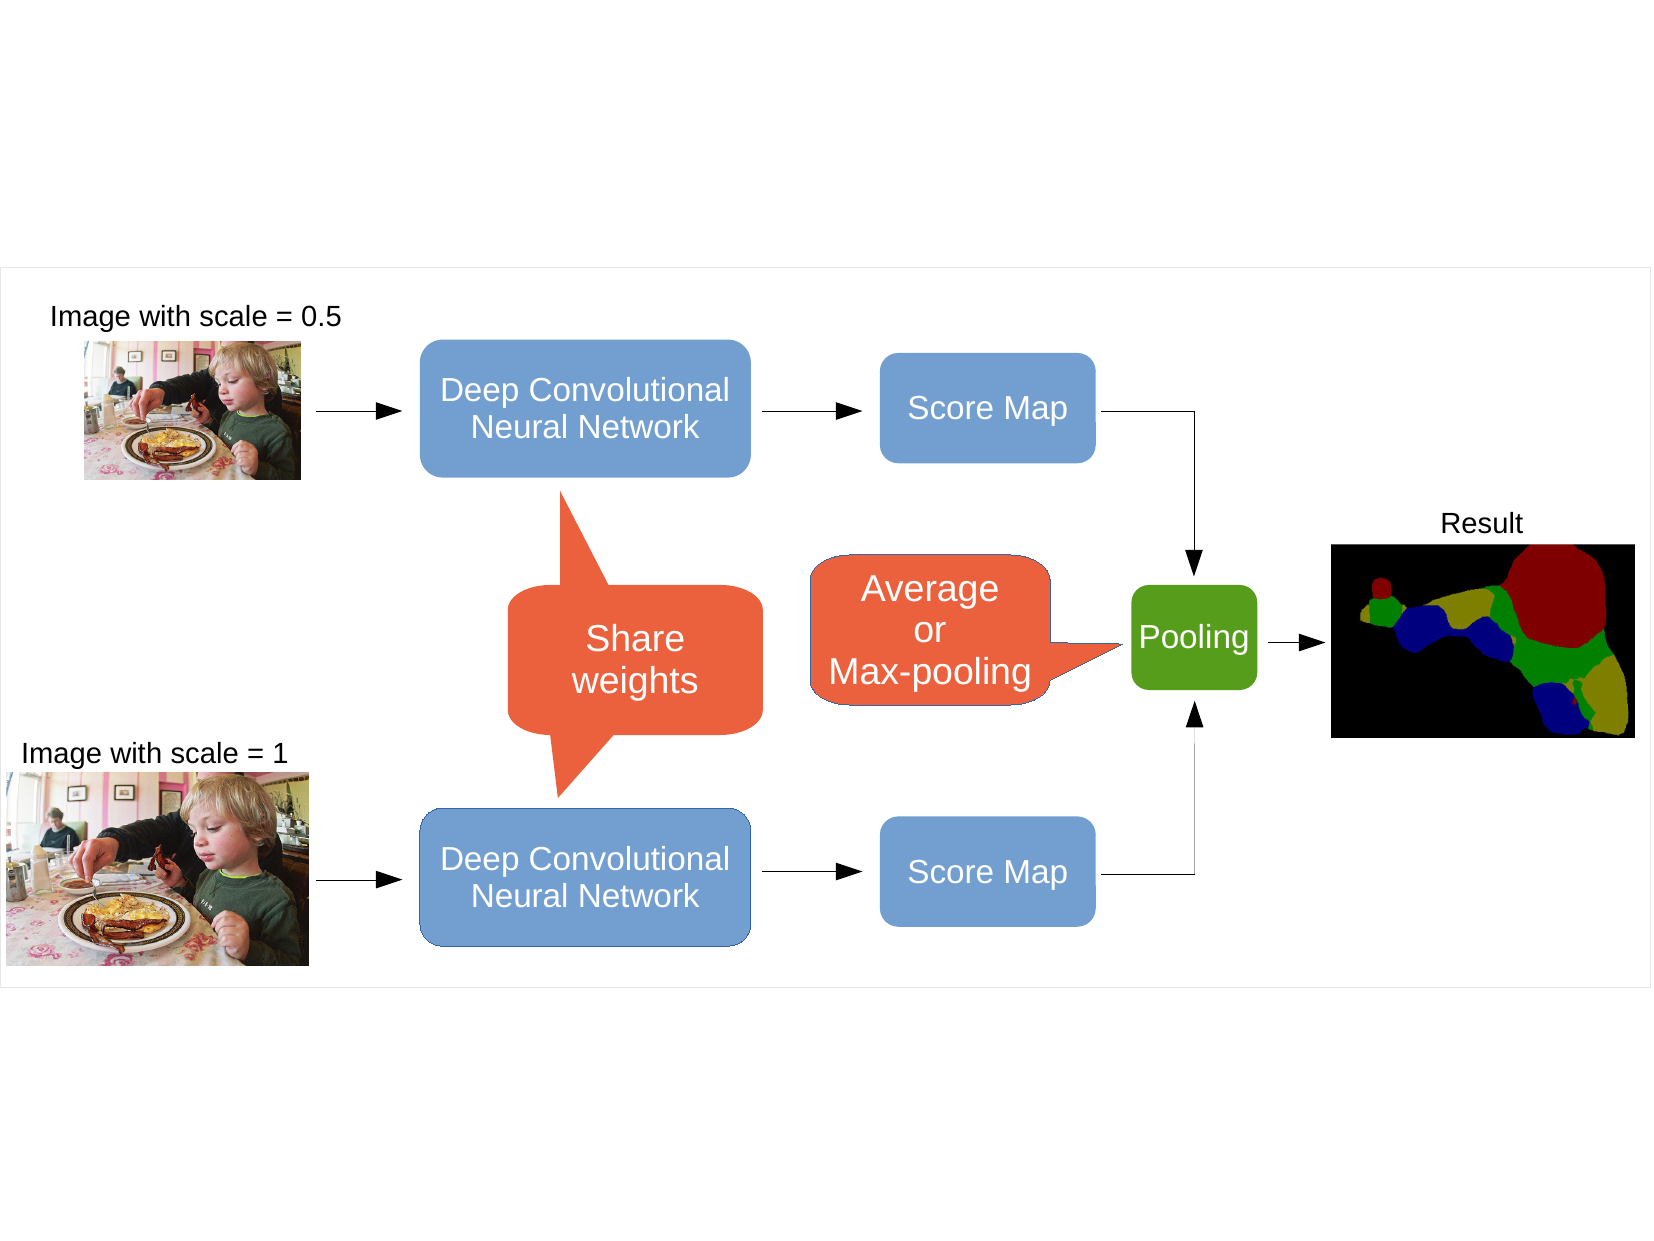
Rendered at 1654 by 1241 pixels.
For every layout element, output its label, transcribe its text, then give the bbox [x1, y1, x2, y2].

text_box Image with scale = 0.5 [31, 292, 361, 341]
text_box Image with scale = 1 [1, 729, 319, 777]
text_box Score Map [879, 816, 1096, 927]
text_box Average or Max-pooling [810, 554, 1123, 706]
text_box Share weights [507, 584, 763, 799]
text_box Result [1361, 499, 1602, 548]
text_box Pooling [1131, 584, 1258, 691]
picture [1331, 544, 1635, 739]
text_box Deep Convolutional Neural Network [419, 808, 751, 947]
text_box Deep Convolutional Neural Network [419, 339, 751, 478]
text_box [560, 490, 609, 584]
text_box Score Map [879, 352, 1096, 464]
picture [6, 772, 309, 966]
picture [84, 341, 301, 480]
